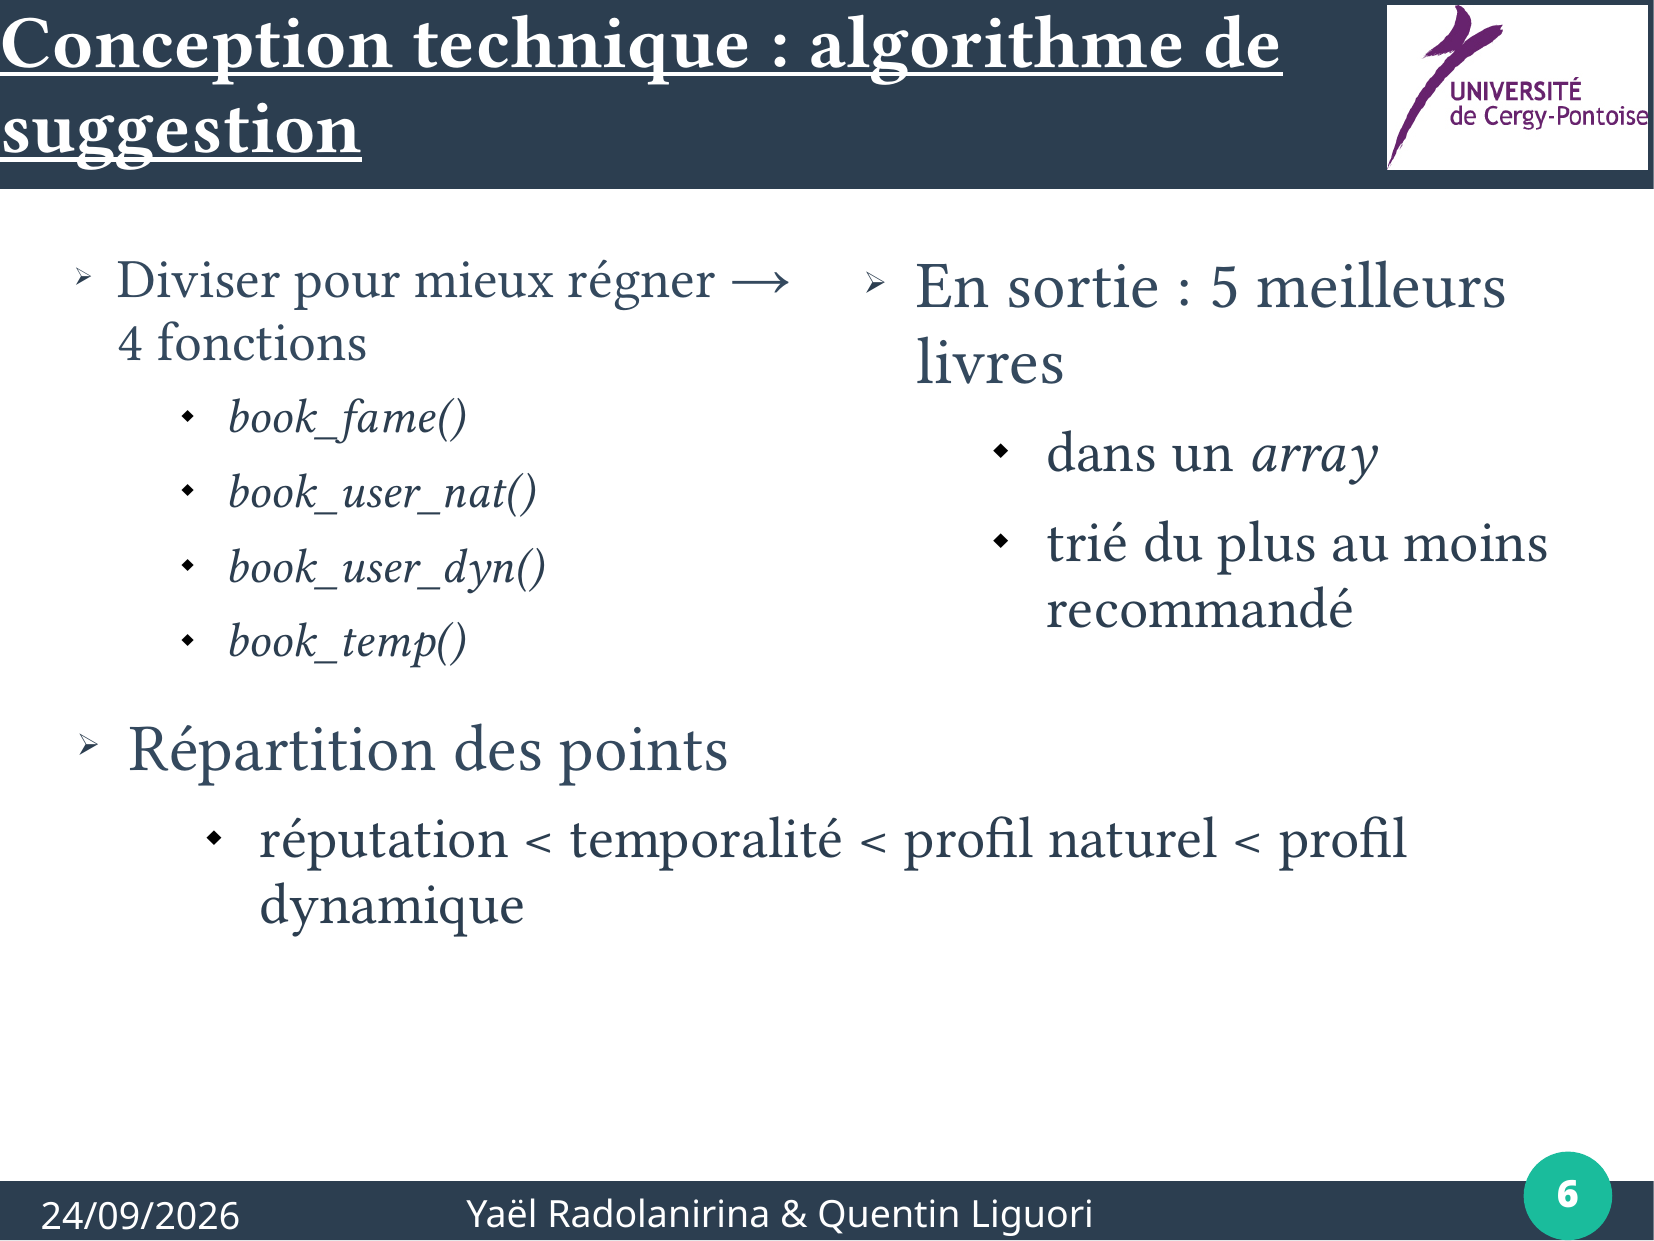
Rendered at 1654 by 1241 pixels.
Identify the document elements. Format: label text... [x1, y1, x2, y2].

list Diviser pour mieux régner → 4 fonctions book_fame() book_user_nat() book_user_dyn() book_temp() [59, 248, 809, 671]
picture [1387, 5, 1648, 170]
list Répartition des points réputation < temporalité < profil naturel < profil dynamique [59, 710, 1595, 1134]
list En sortie : 5 meilleurs livres dans un array trié du plus au moins recommandé [845, 248, 1596, 671]
title Conception technique : algorithme de suggestion [0, 0, 1382, 189]
